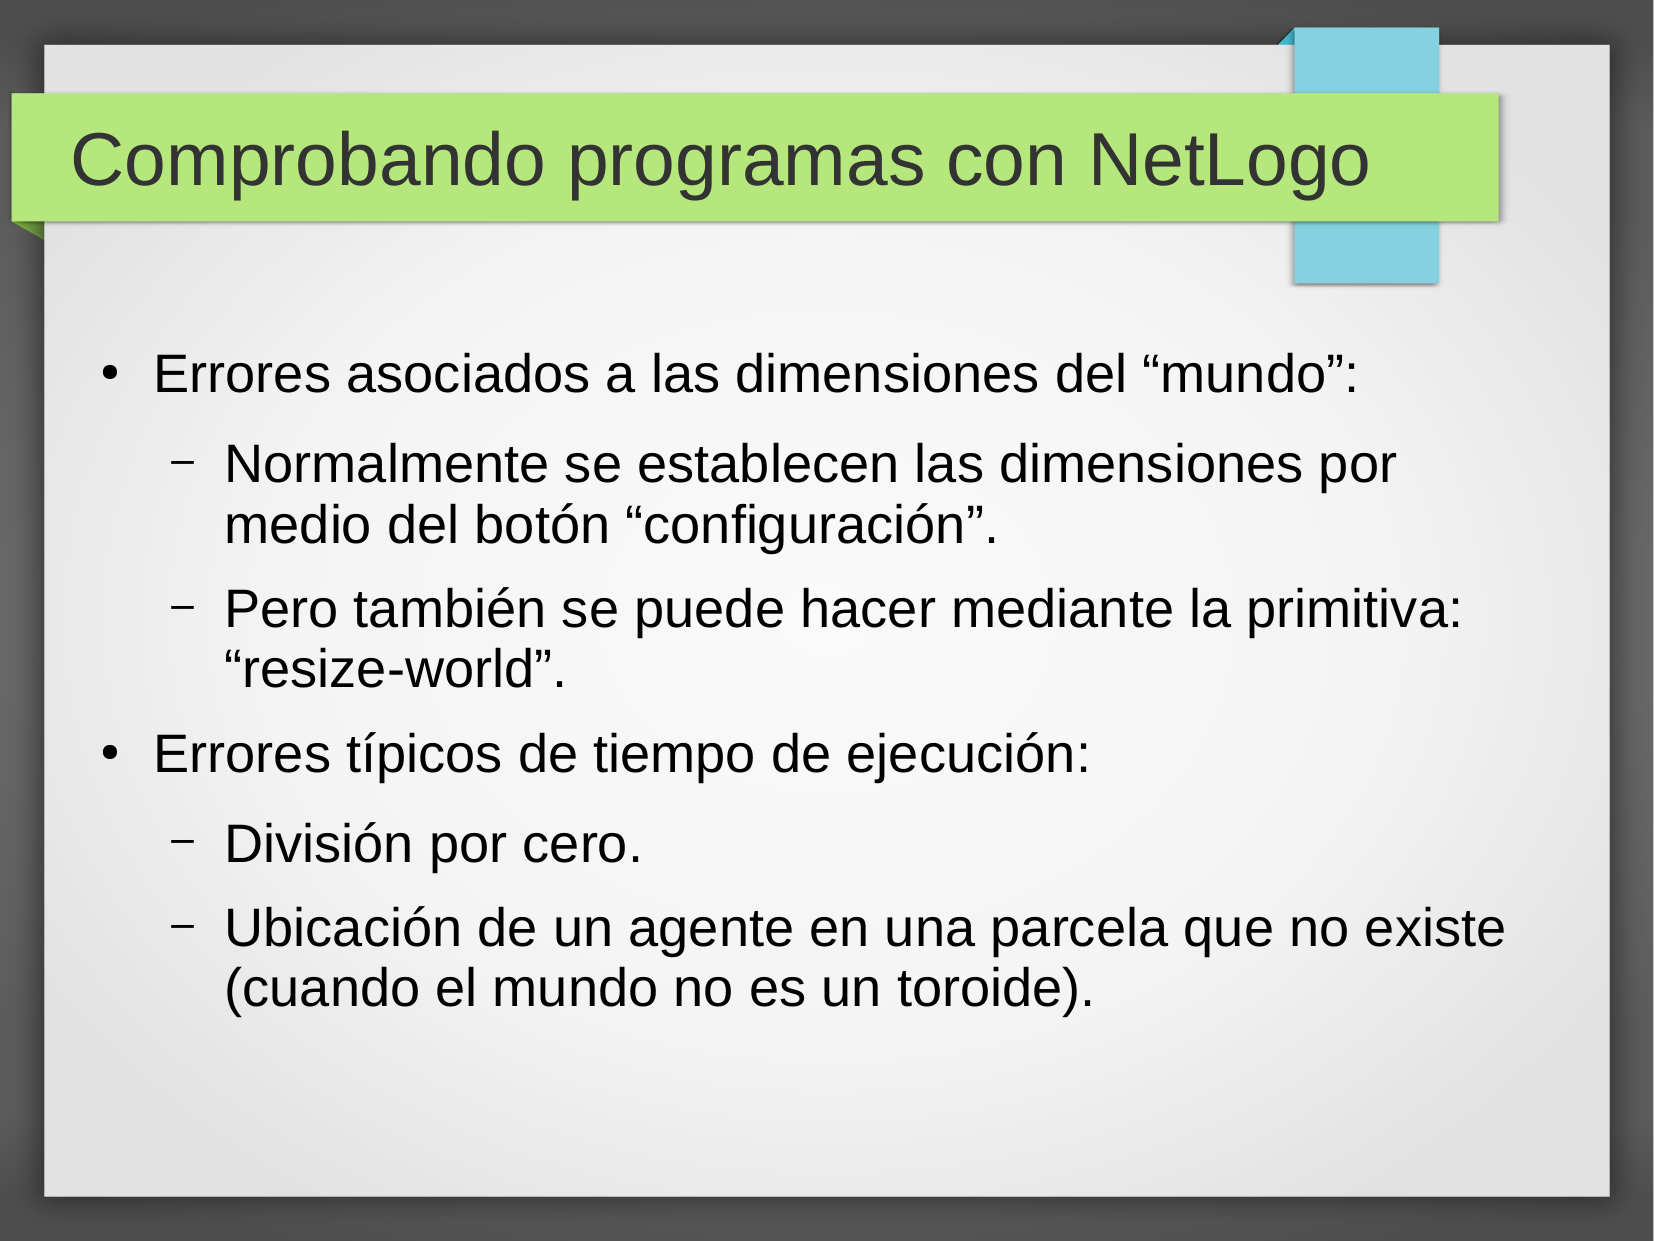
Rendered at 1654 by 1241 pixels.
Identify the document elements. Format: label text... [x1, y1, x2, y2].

list Errores asociados a las dimensiones del “mundo”: Normalmente se establecen las dimensiones por medio del botón “configuración”. Pero también se puede hacer mediante la primitiva: “resize-world”. Errores típicos de tiempo de ejecución: División por cero. Ubicación de un agente en una parcela que no existe (cuando el mundo no es un toroide). [82, 343, 1538, 1063]
picture [0, 0, 1654, 1241]
title Comprobando programas con NetLogo [70, 106, 1418, 213]
